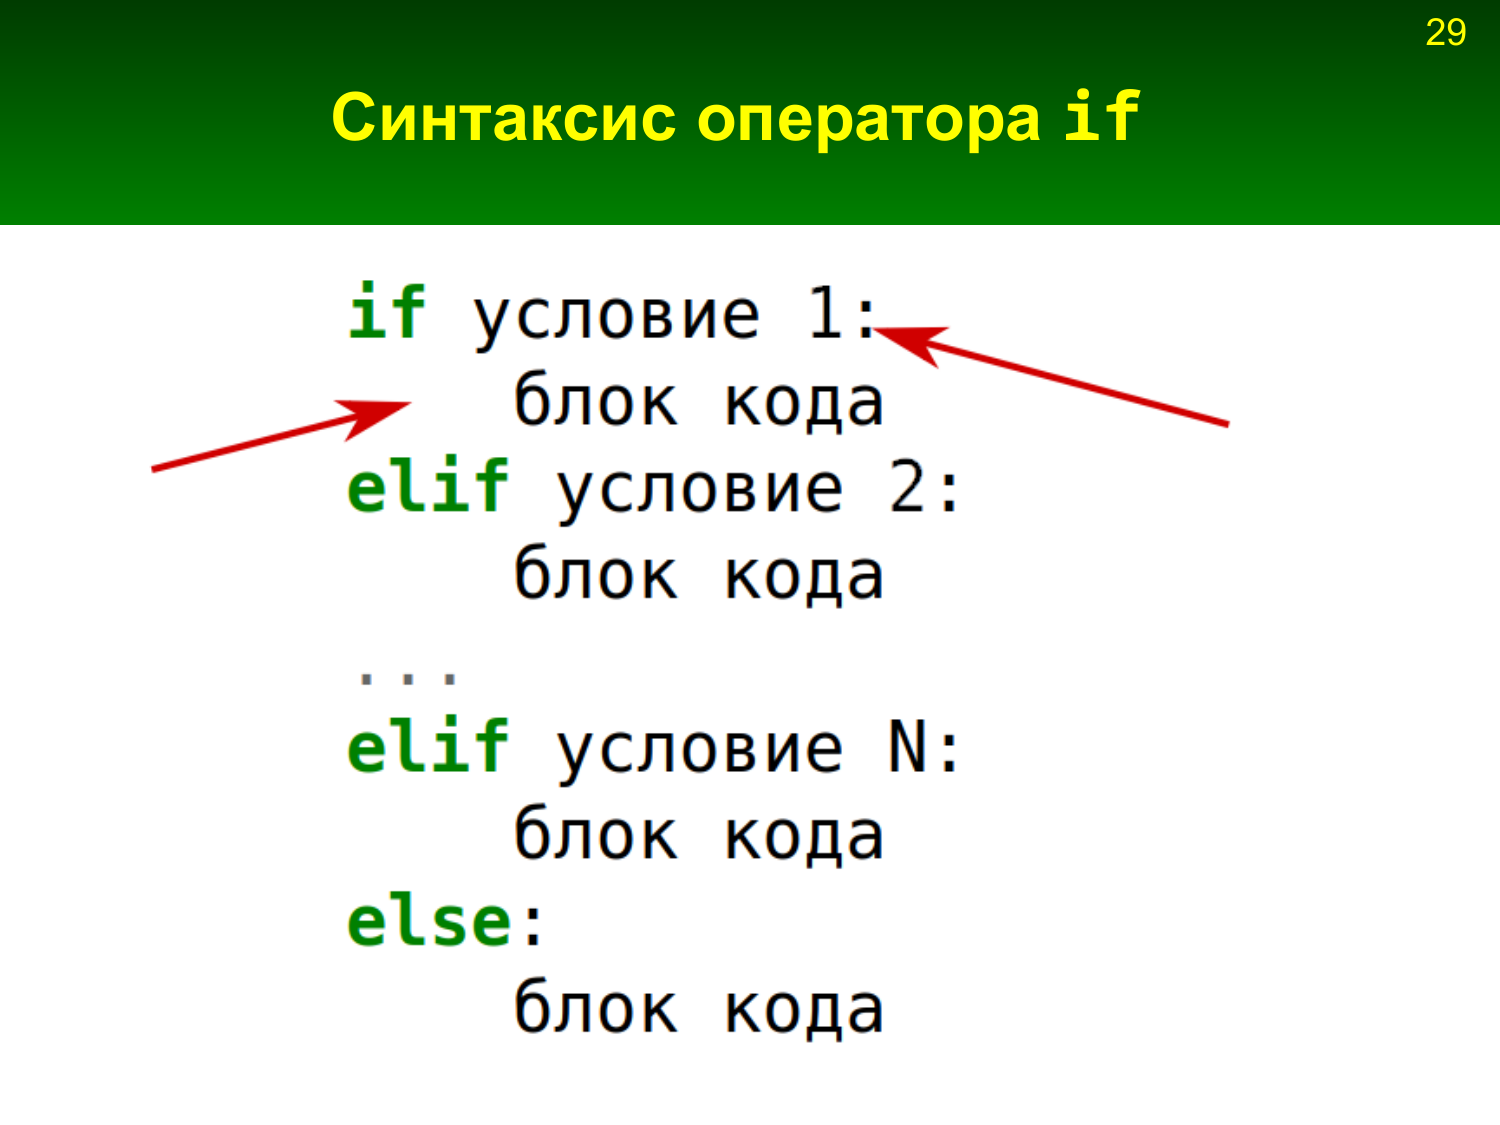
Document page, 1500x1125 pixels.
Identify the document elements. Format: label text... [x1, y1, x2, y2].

title Синтаксис оператора if [47, 11, 1426, 215]
picture [124, 253, 1376, 1112]
